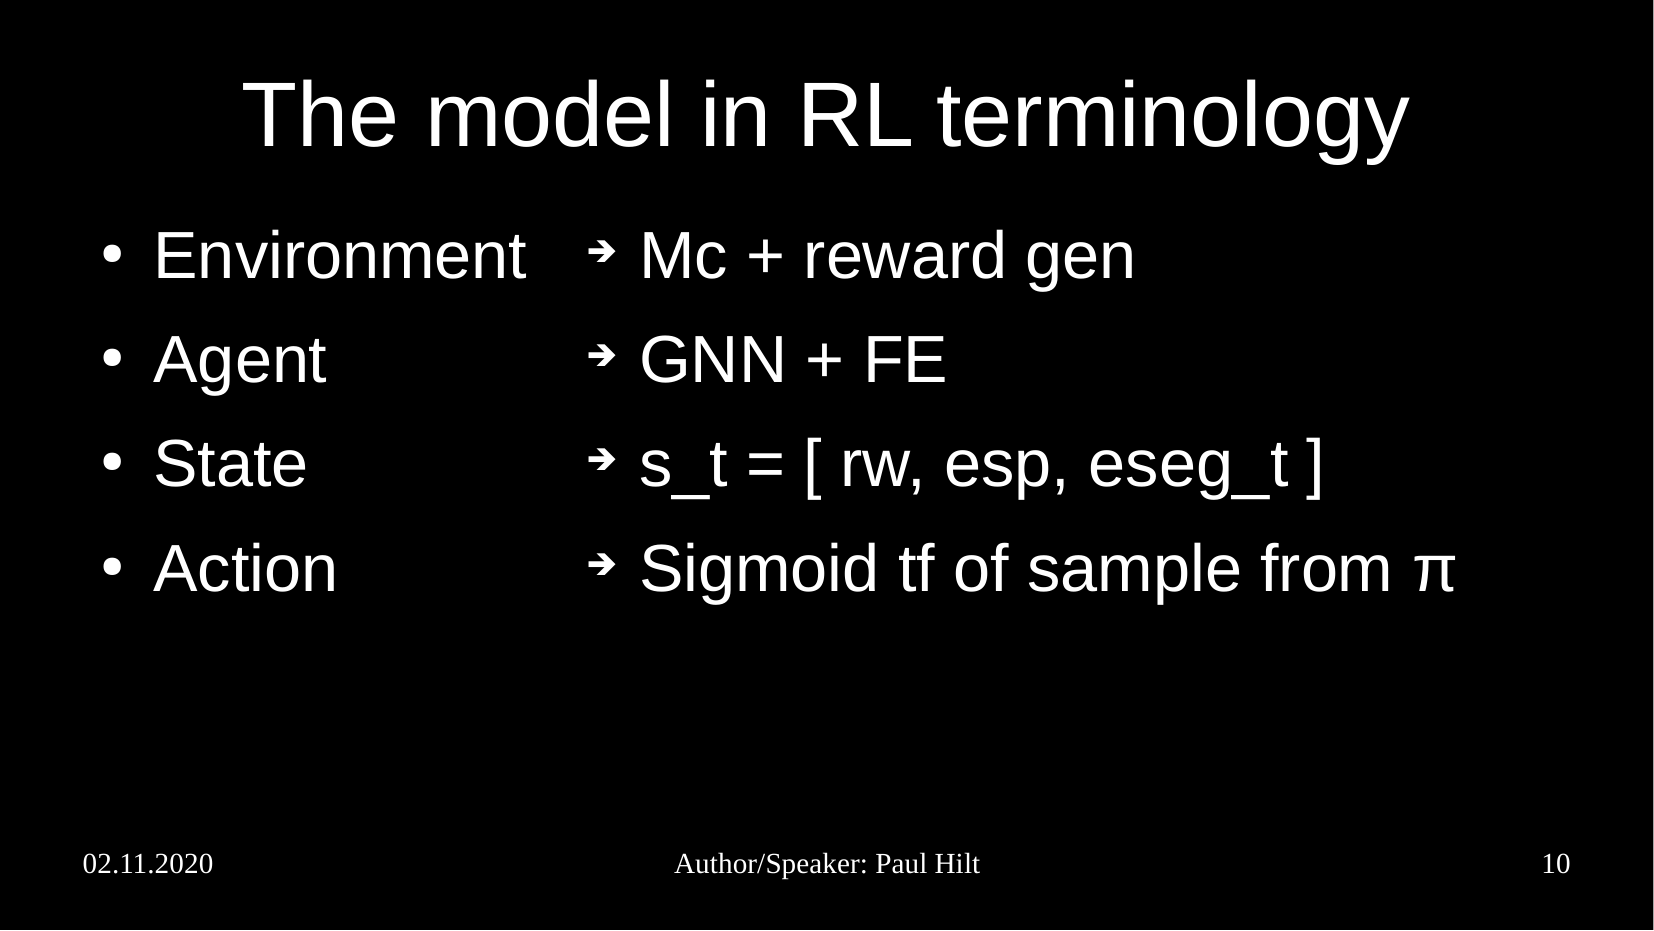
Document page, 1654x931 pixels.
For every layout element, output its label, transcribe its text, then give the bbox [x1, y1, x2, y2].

title The model in RL terminology [82, 37, 1571, 193]
list Mc + reward gen GNN + FE s_t = [ rw, esp, eseg_t ] Sigmoid tf of sample from π [568, 217, 1573, 758]
list Environment Agent State Action [82, 217, 568, 758]
